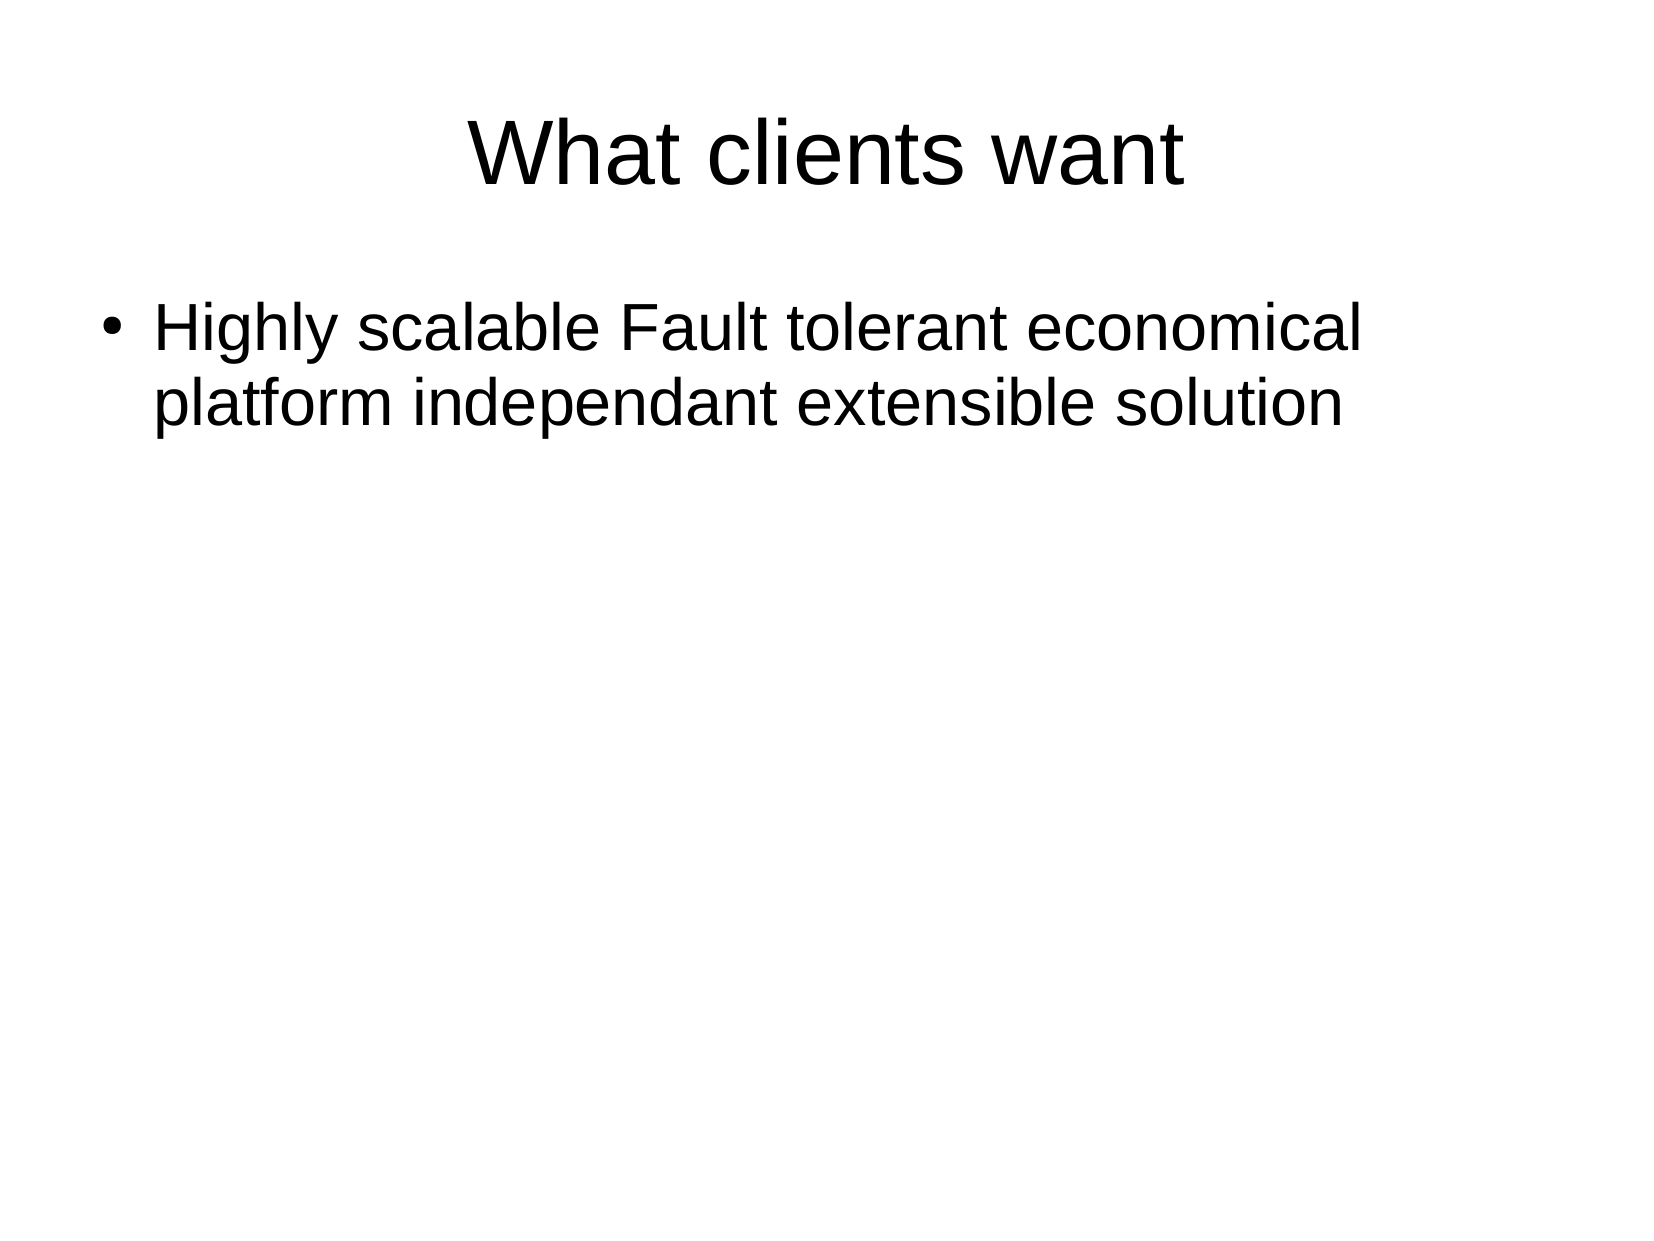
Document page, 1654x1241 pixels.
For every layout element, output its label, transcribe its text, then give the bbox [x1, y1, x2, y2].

title What clients want [82, 56, 1571, 250]
list Highly scalable Fault tolerant economical platform independant extensible solution [82, 290, 1571, 1109]
